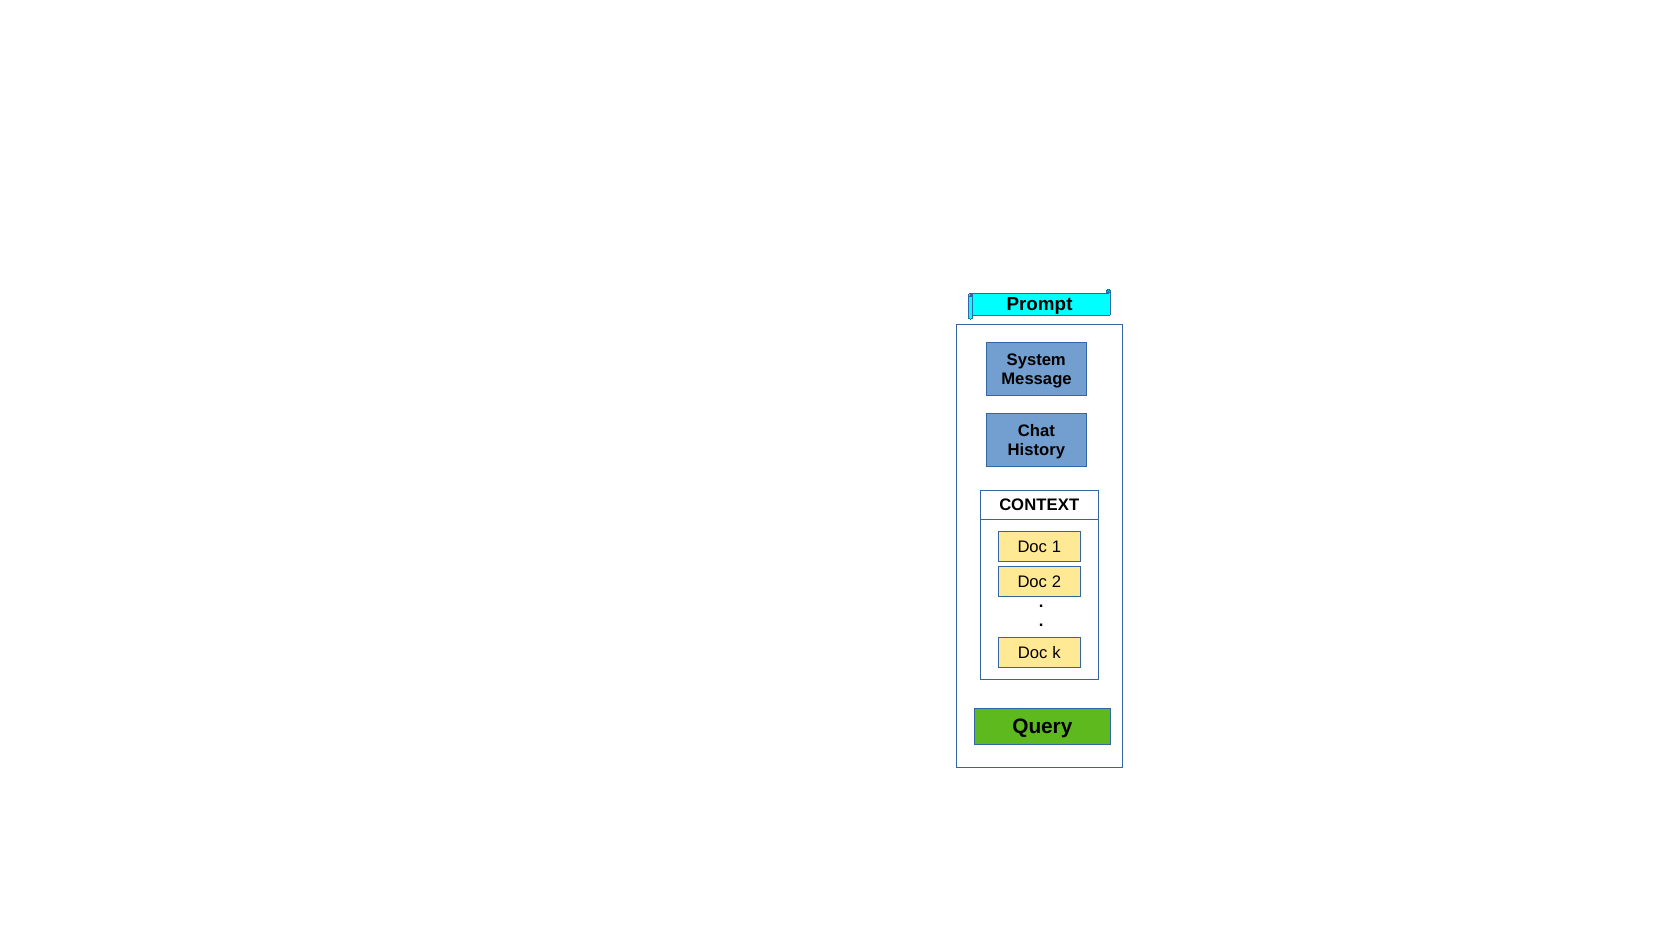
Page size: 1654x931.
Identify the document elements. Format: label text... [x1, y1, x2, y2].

text_box Doc 2 [998, 566, 1081, 597]
text_box System Message [986, 342, 1087, 396]
text_box Query [974, 708, 1111, 745]
text_box Doc 1 [998, 531, 1081, 562]
text_box Chat History [986, 413, 1087, 467]
text_box CONTEXT [980, 490, 1099, 520]
text_box . . [1024, 584, 1058, 637]
text_box Prompt [968, 293, 1111, 316]
text_box Doc k [998, 637, 1081, 668]
